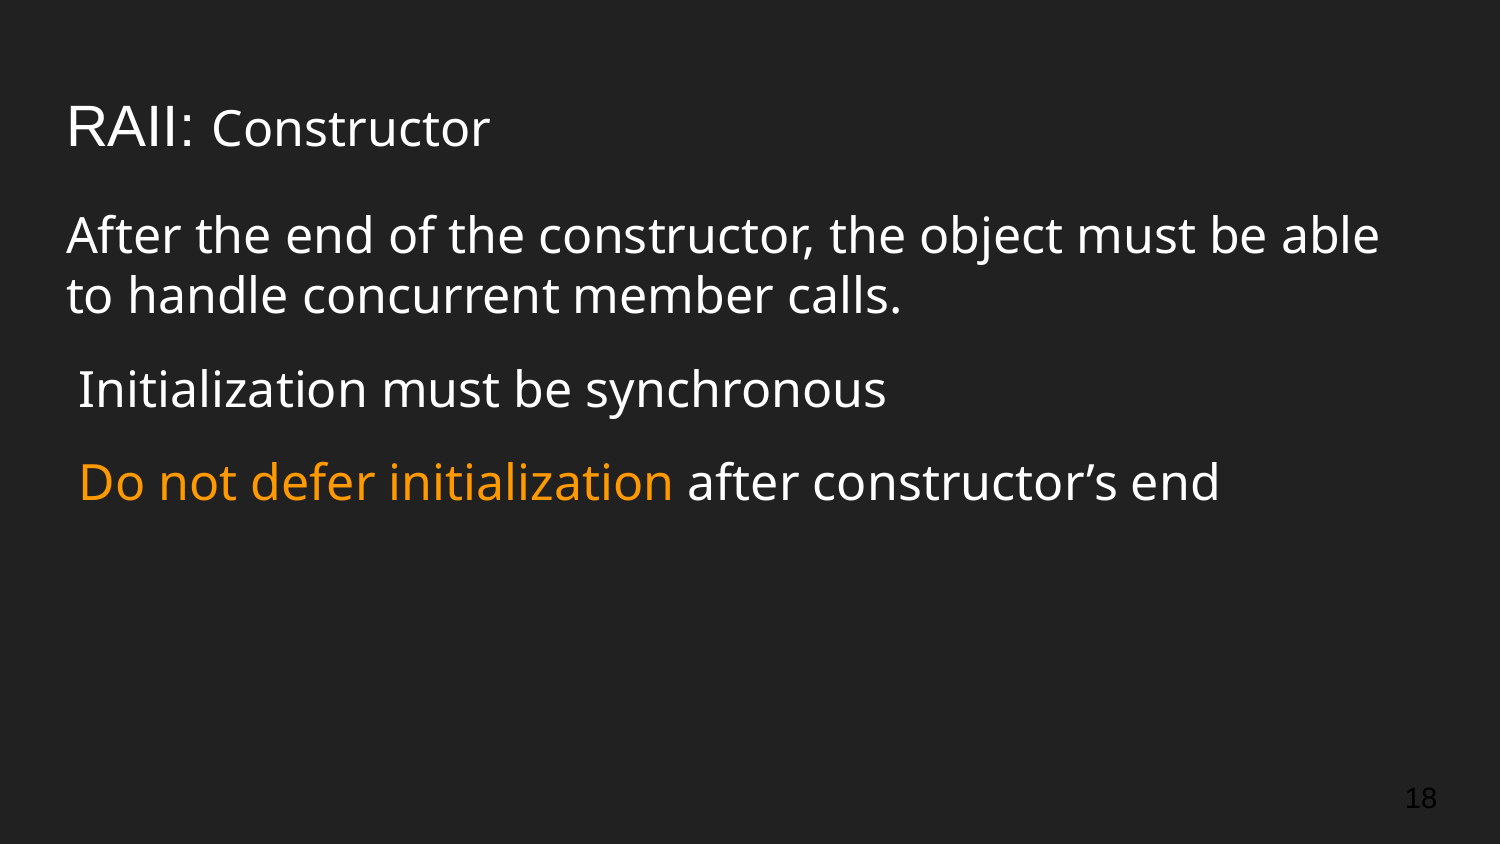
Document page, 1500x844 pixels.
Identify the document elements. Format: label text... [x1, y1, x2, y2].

title RAII: Constructor [51, 72, 1449, 167]
slide_number <number> [1389, 764, 1480, 830]
list After the end of the constructor, the object must be able to handle concurrent member calls. Initialization must be synchronous Do not defer initialization after constructor’s end [51, 189, 1449, 750]
